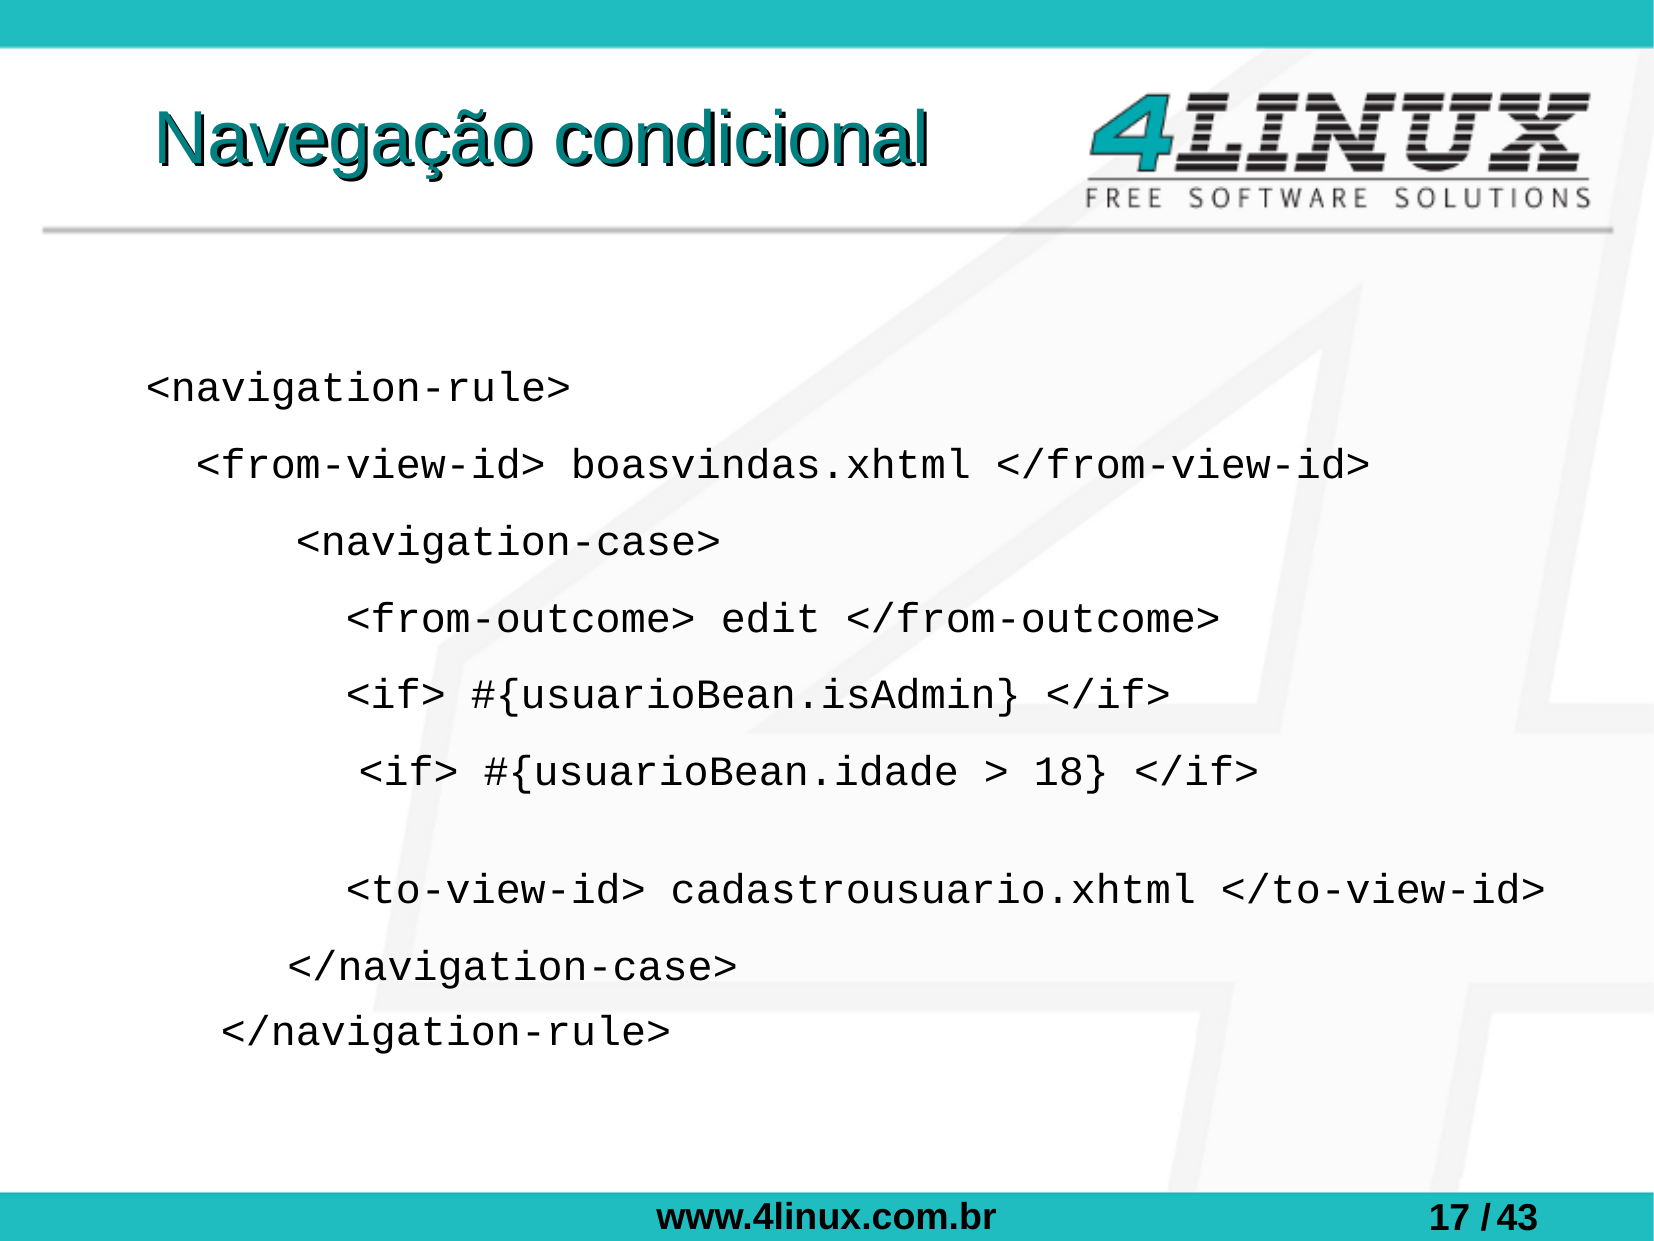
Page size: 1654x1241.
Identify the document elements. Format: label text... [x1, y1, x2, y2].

list <navigation-rule> <from-view-id> boasvindas.xhtml </from-view-id> <navigation-case> <from-outcome> edit </from-outcome> <if> #{usuarioBean.isAdmin} </if> <if> #{usuarioBean.idade > 18} </if> <to-view-id> cadastrousuario.xhtml </to-view-id> </navigation-case> </navigation-rule> [75, 290, 1564, 1163]
title Navegação condicional [82, 49, 1051, 226]
picture [0, 0, 1654, 1241]
